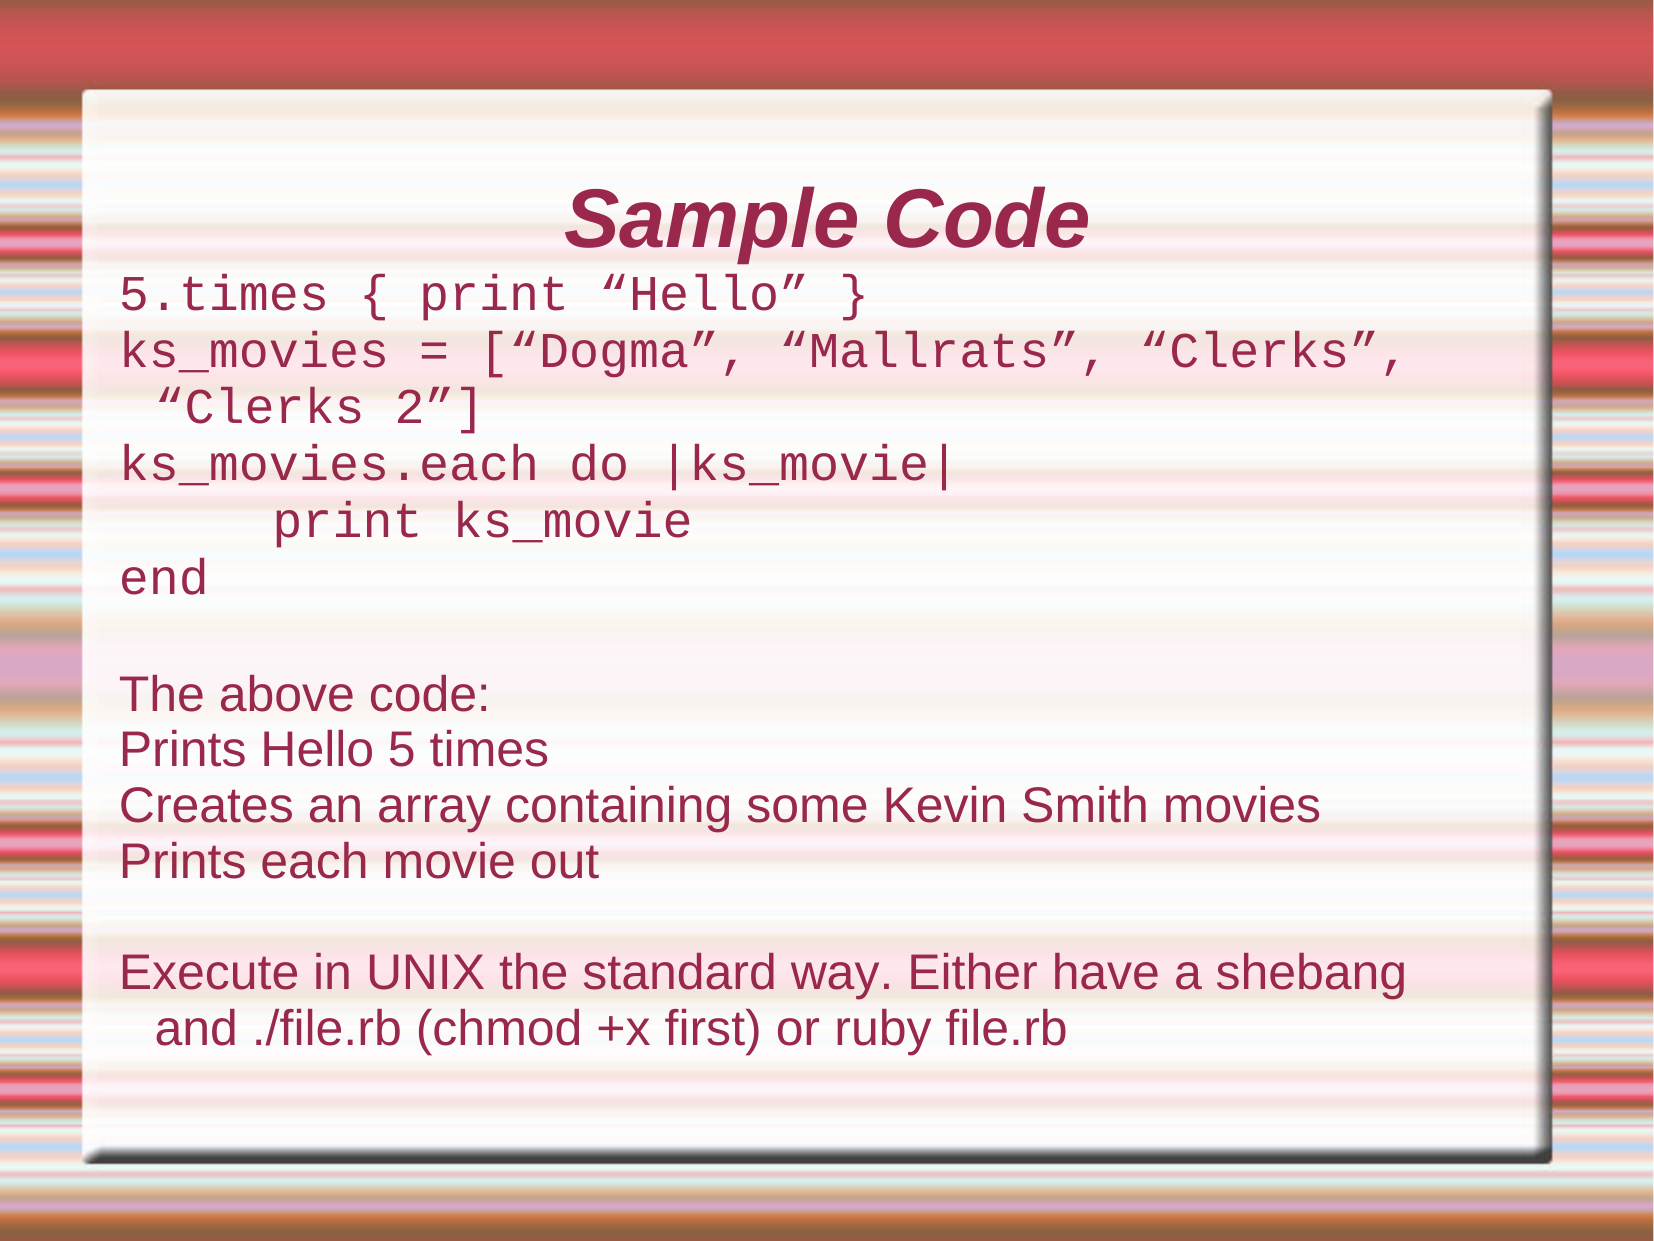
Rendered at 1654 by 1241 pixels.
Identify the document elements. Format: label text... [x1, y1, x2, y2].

picture [0, 0, 1654, 1241]
title Sample Code [121, 114, 1534, 322]
subtitle 5.times { print “Hello” } ks_movies = [“Dogma”, “Mallrats”, “Clerks”, “Clerks 2”] ks_movies.each do |ks_movie| print ks_movie end The above code: Prints Hello 5 times Creates an array containing some Kevin Smith movies Prints each movie out Execute in UNIX the standard way. Either have a shebang and ./file.rb (chmod +x first) or ruby file.rb [119, 268, 1501, 1113]
